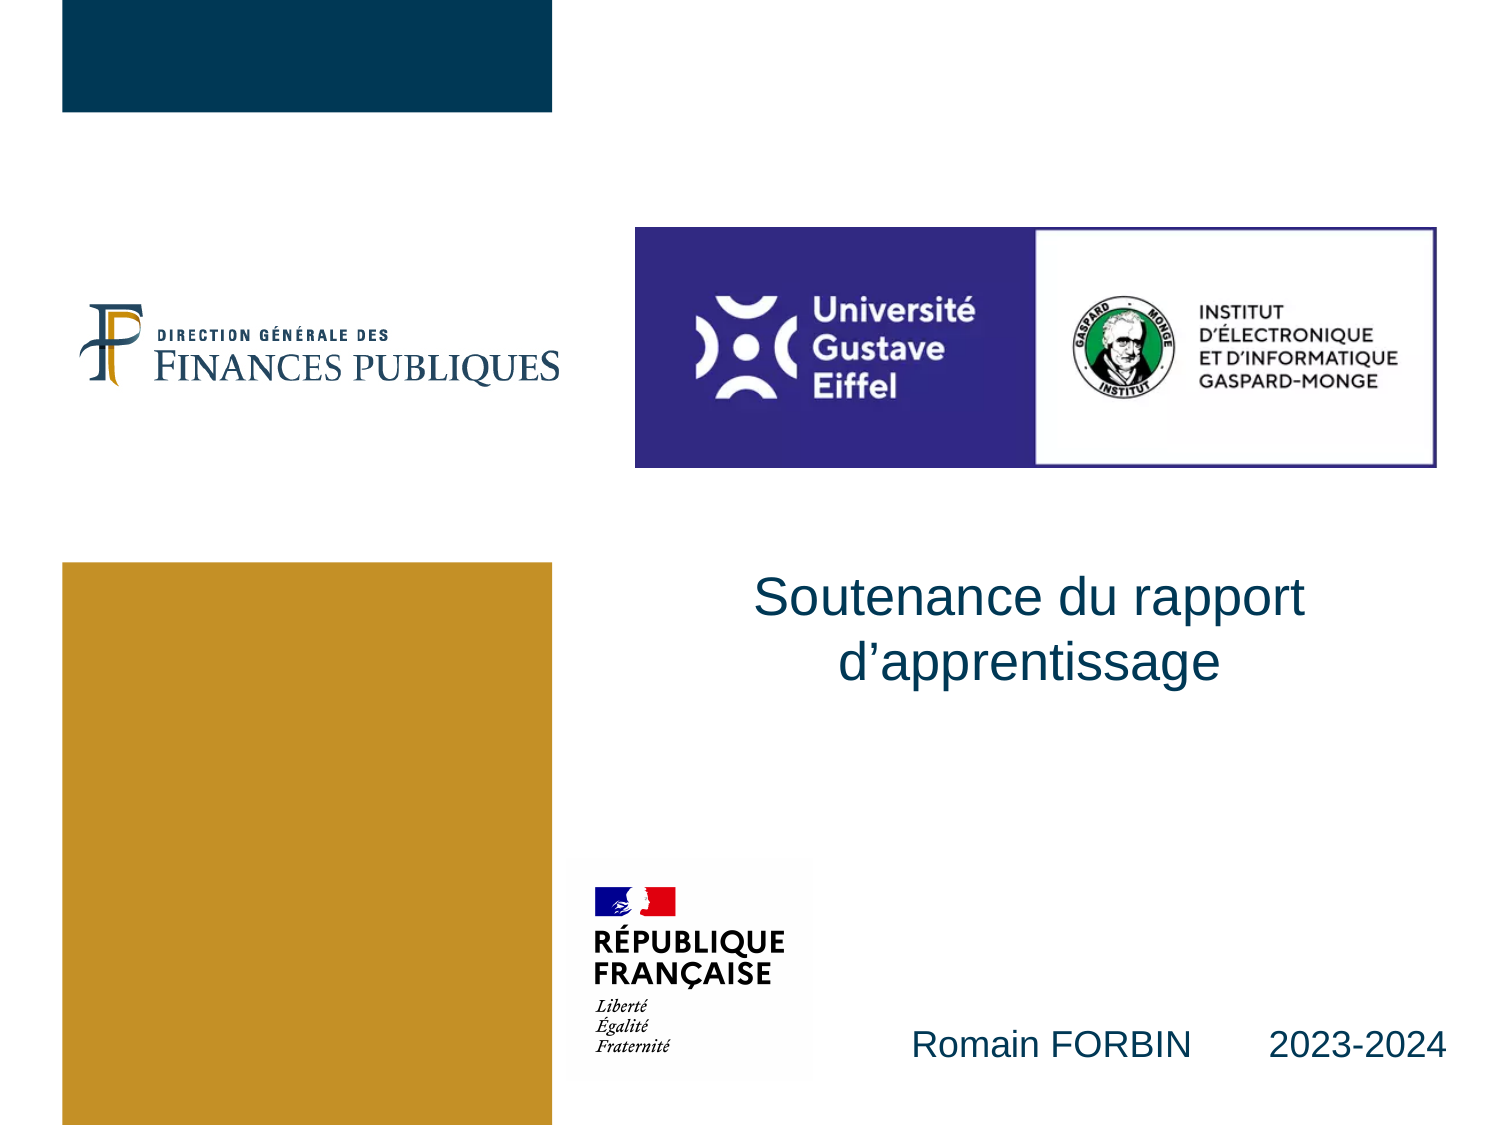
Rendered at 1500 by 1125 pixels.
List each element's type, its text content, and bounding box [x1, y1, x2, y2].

picture [50, 274, 588, 416]
picture [566, 858, 813, 1081]
text_box Romain FORBIN 2023-2024 [896, 1013, 1466, 1118]
title Soutenance du rapport d’apprentissage [700, 561, 1360, 750]
picture [635, 227, 1438, 468]
